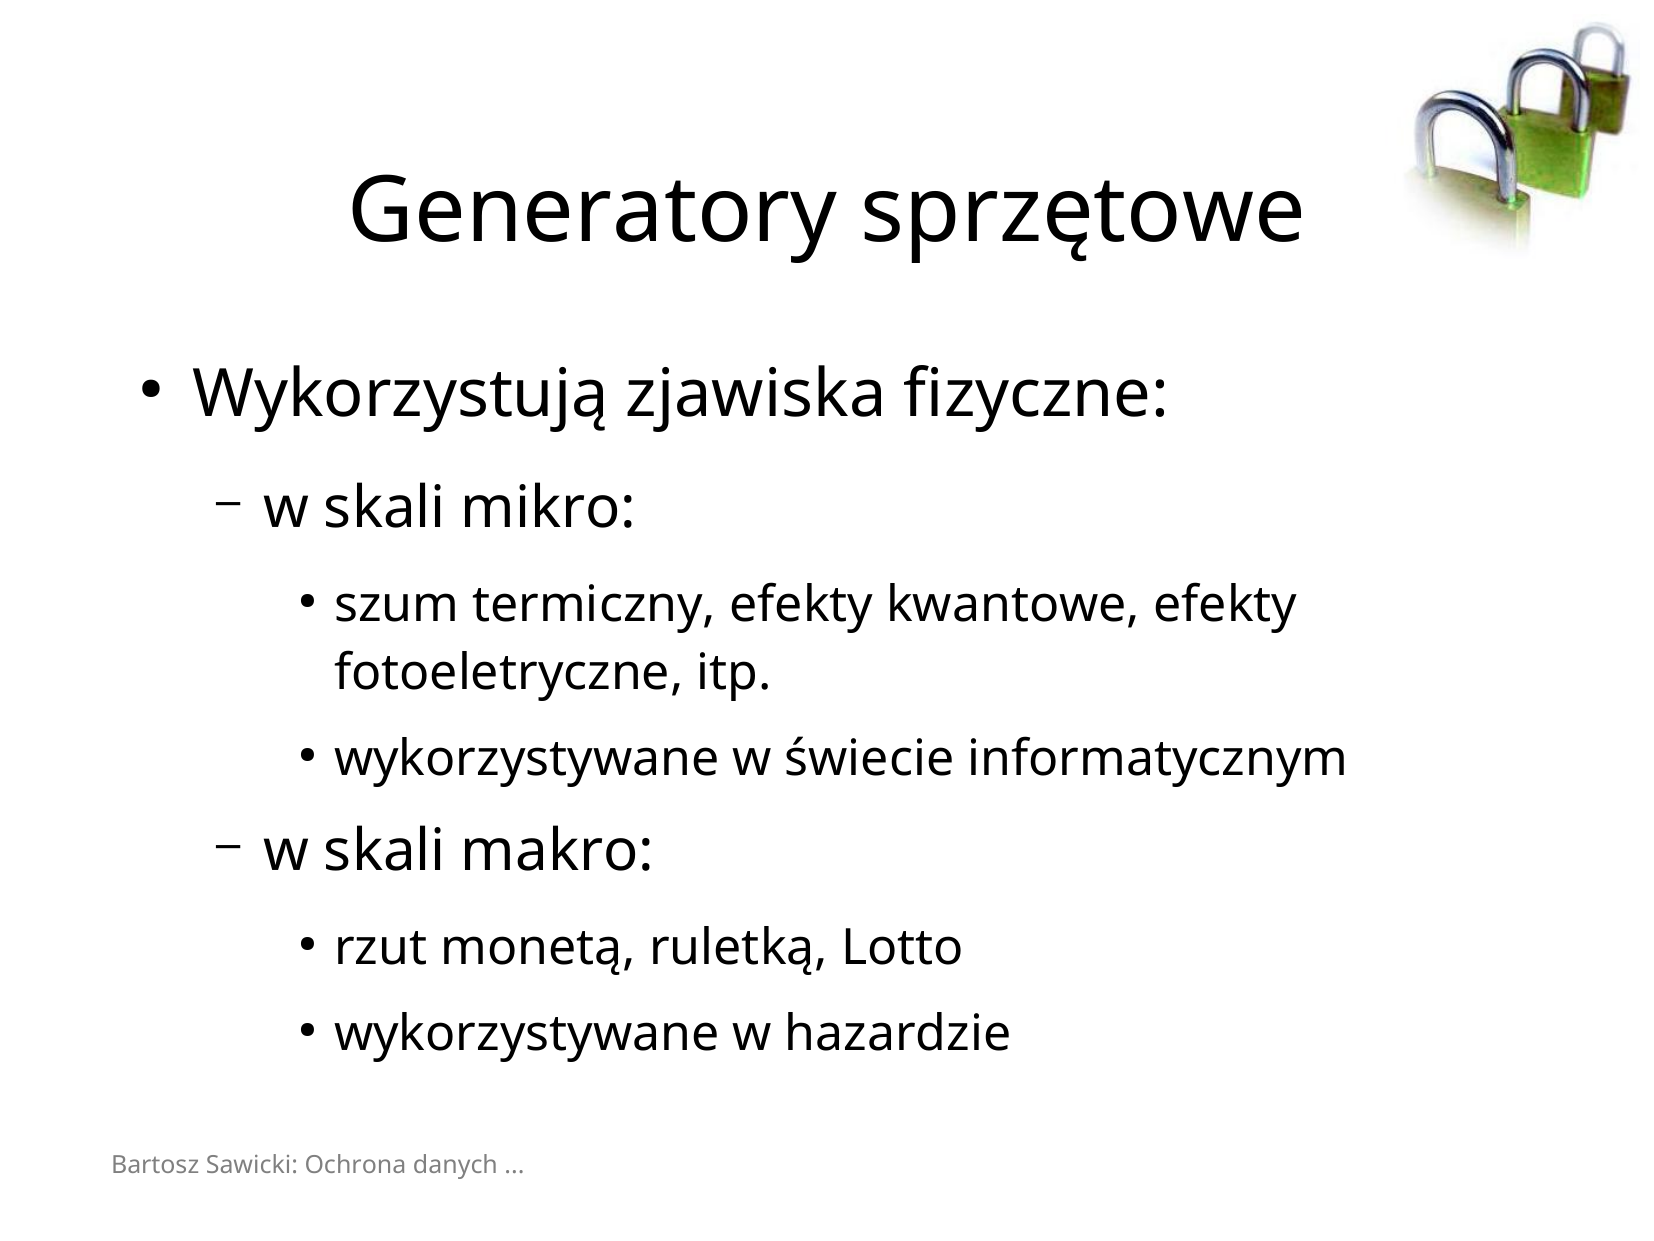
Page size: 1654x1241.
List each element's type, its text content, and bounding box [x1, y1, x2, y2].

list Wykorzystują zjawiska fizyczne: w skali mikro: szum termiczny, efekty kwantowe, efekty fotoeletryczne, itp. wykorzystywane w świecie informatycznym w skali makro: rzut monetą, ruletką, Lotto wykorzystywane w hazardzie [121, 344, 1534, 1127]
picture [1385, 14, 1640, 266]
title Generatory sprzętowe [121, 102, 1534, 311]
